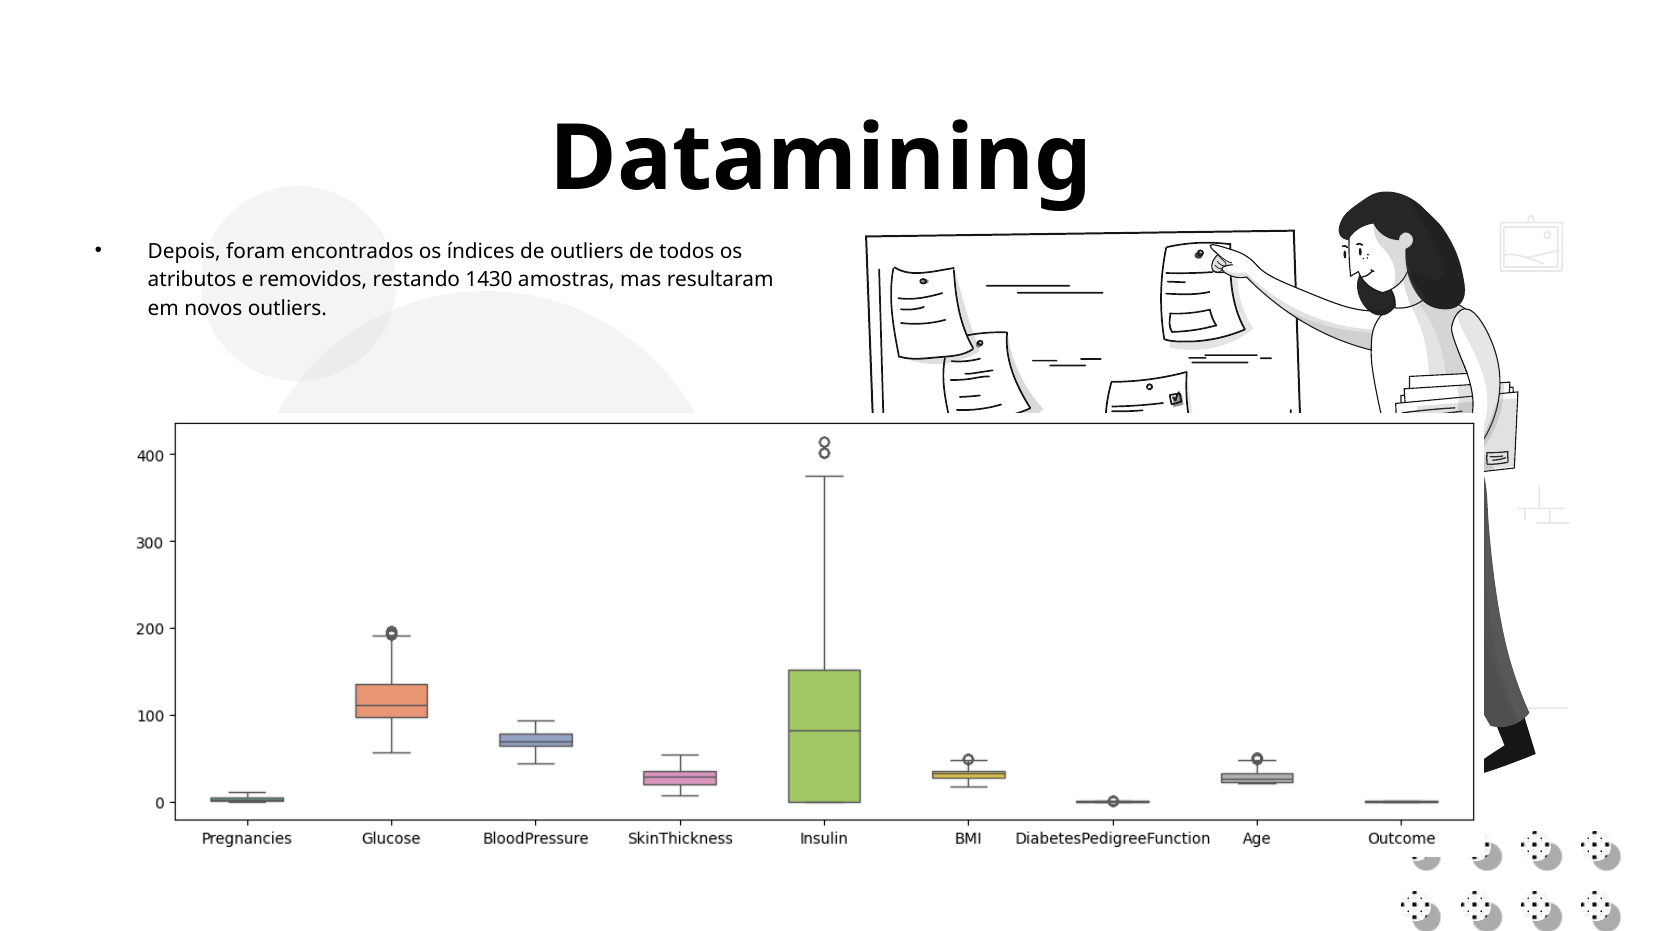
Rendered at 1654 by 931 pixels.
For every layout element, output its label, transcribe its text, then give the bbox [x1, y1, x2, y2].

picture [1581, 830, 1612, 862]
picture [1400, 891, 1432, 922]
picture [1580, 890, 1612, 922]
list Depois, foram encontrados os índices de outliers de todos os atributos e removidos, restando 1430 amostras, mas resultaram em novos outliers. [76, 236, 1088, 414]
picture [125, 413, 1492, 862]
picture [1520, 890, 1552, 922]
picture [1461, 890, 1492, 922]
picture [1520, 831, 1552, 862]
title Datamining [76, 76, 1565, 233]
